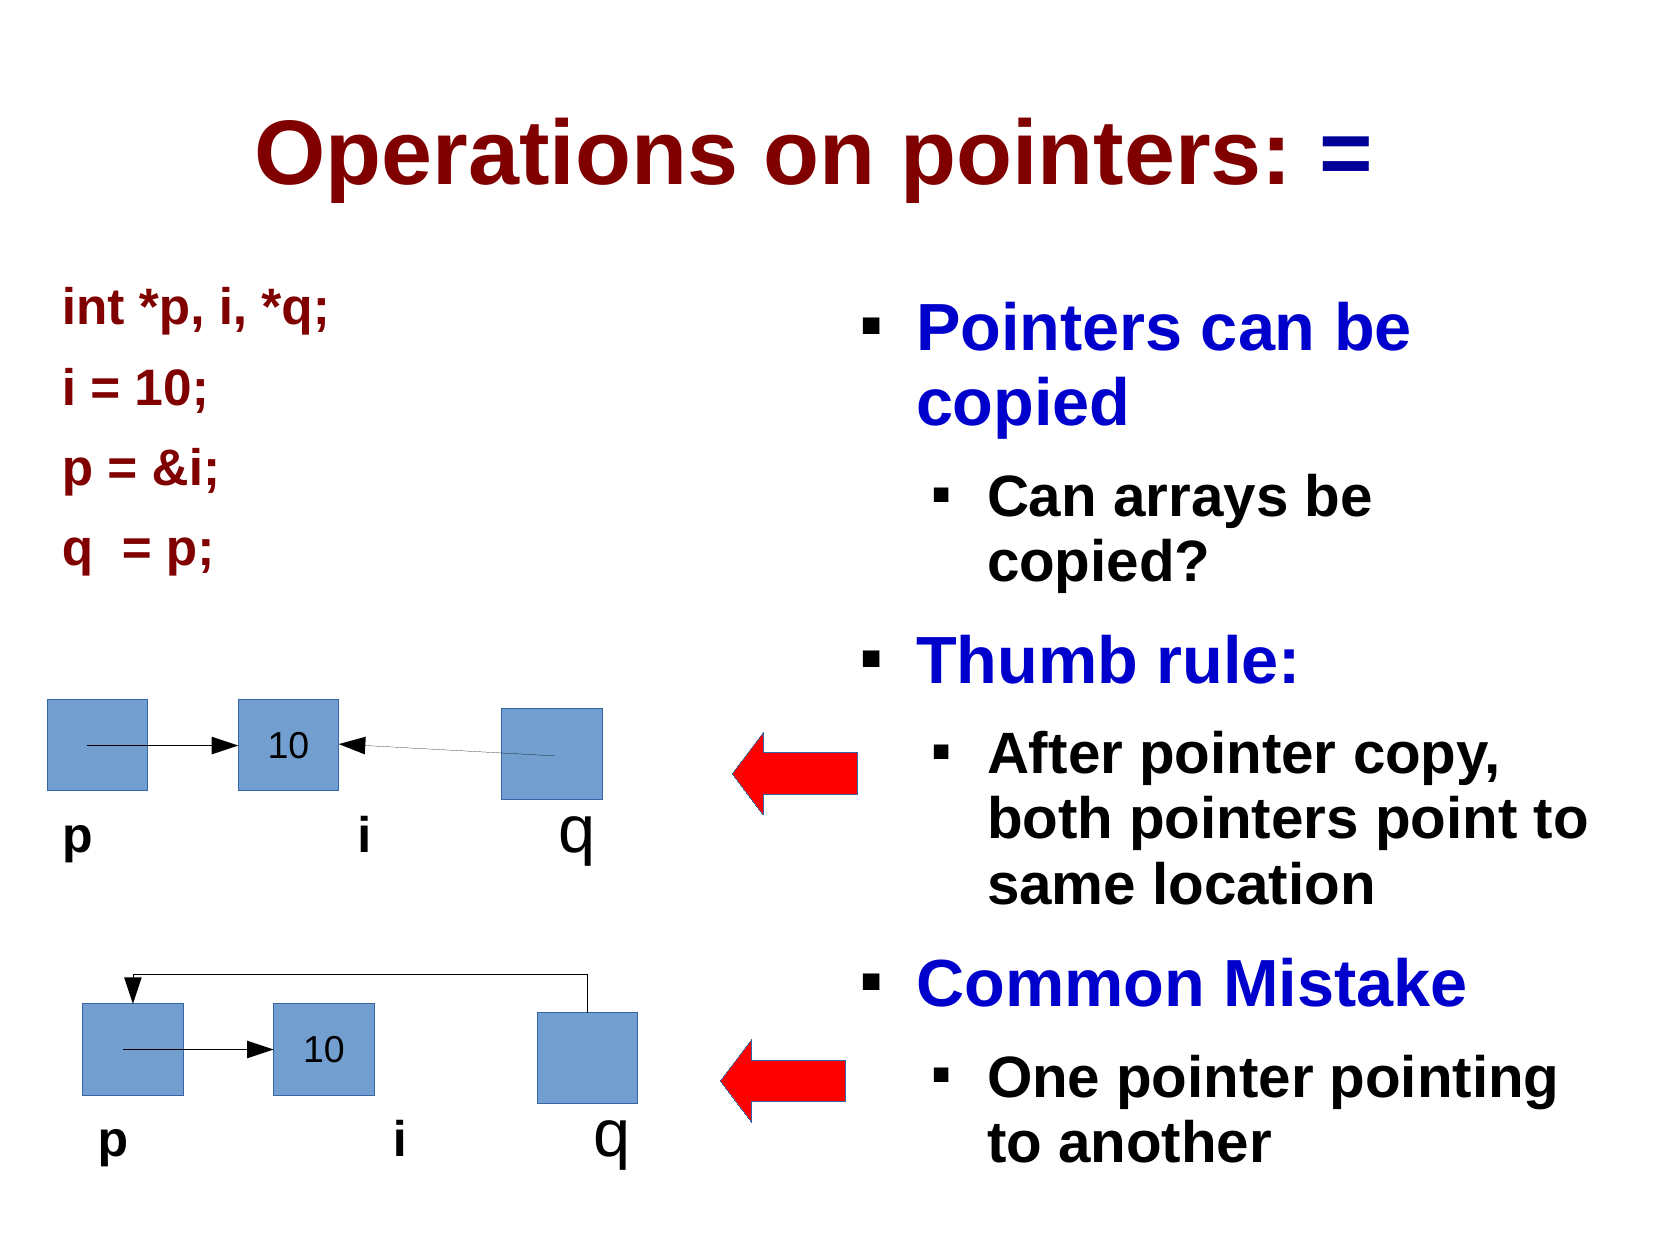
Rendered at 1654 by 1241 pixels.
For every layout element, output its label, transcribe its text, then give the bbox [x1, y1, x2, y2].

list int *p, i, *q; i = 10; p = &i; q = p; [61, 278, 343, 585]
text_box [82, 1003, 184, 1096]
text_box p i [47, 800, 389, 898]
text_box [501, 708, 603, 800]
text_box [47, 699, 148, 791]
list Pointers can be copied Can arrays be copied? Thumb rule: After pointer copy, both pointers point to same location Common Mistake One pointer pointing to another [845, 290, 1595, 1205]
text_box [720, 1039, 846, 1123]
text_box 10 [273, 1003, 375, 1096]
title Operations on pointers: = [82, 49, 1571, 257]
text_box [537, 1012, 638, 1104]
text_box q [543, 784, 603, 875]
text_box [732, 732, 858, 815]
text_box 10 [238, 699, 339, 791]
text_box p i [82, 1104, 425, 1202]
text_box q [578, 1088, 638, 1179]
